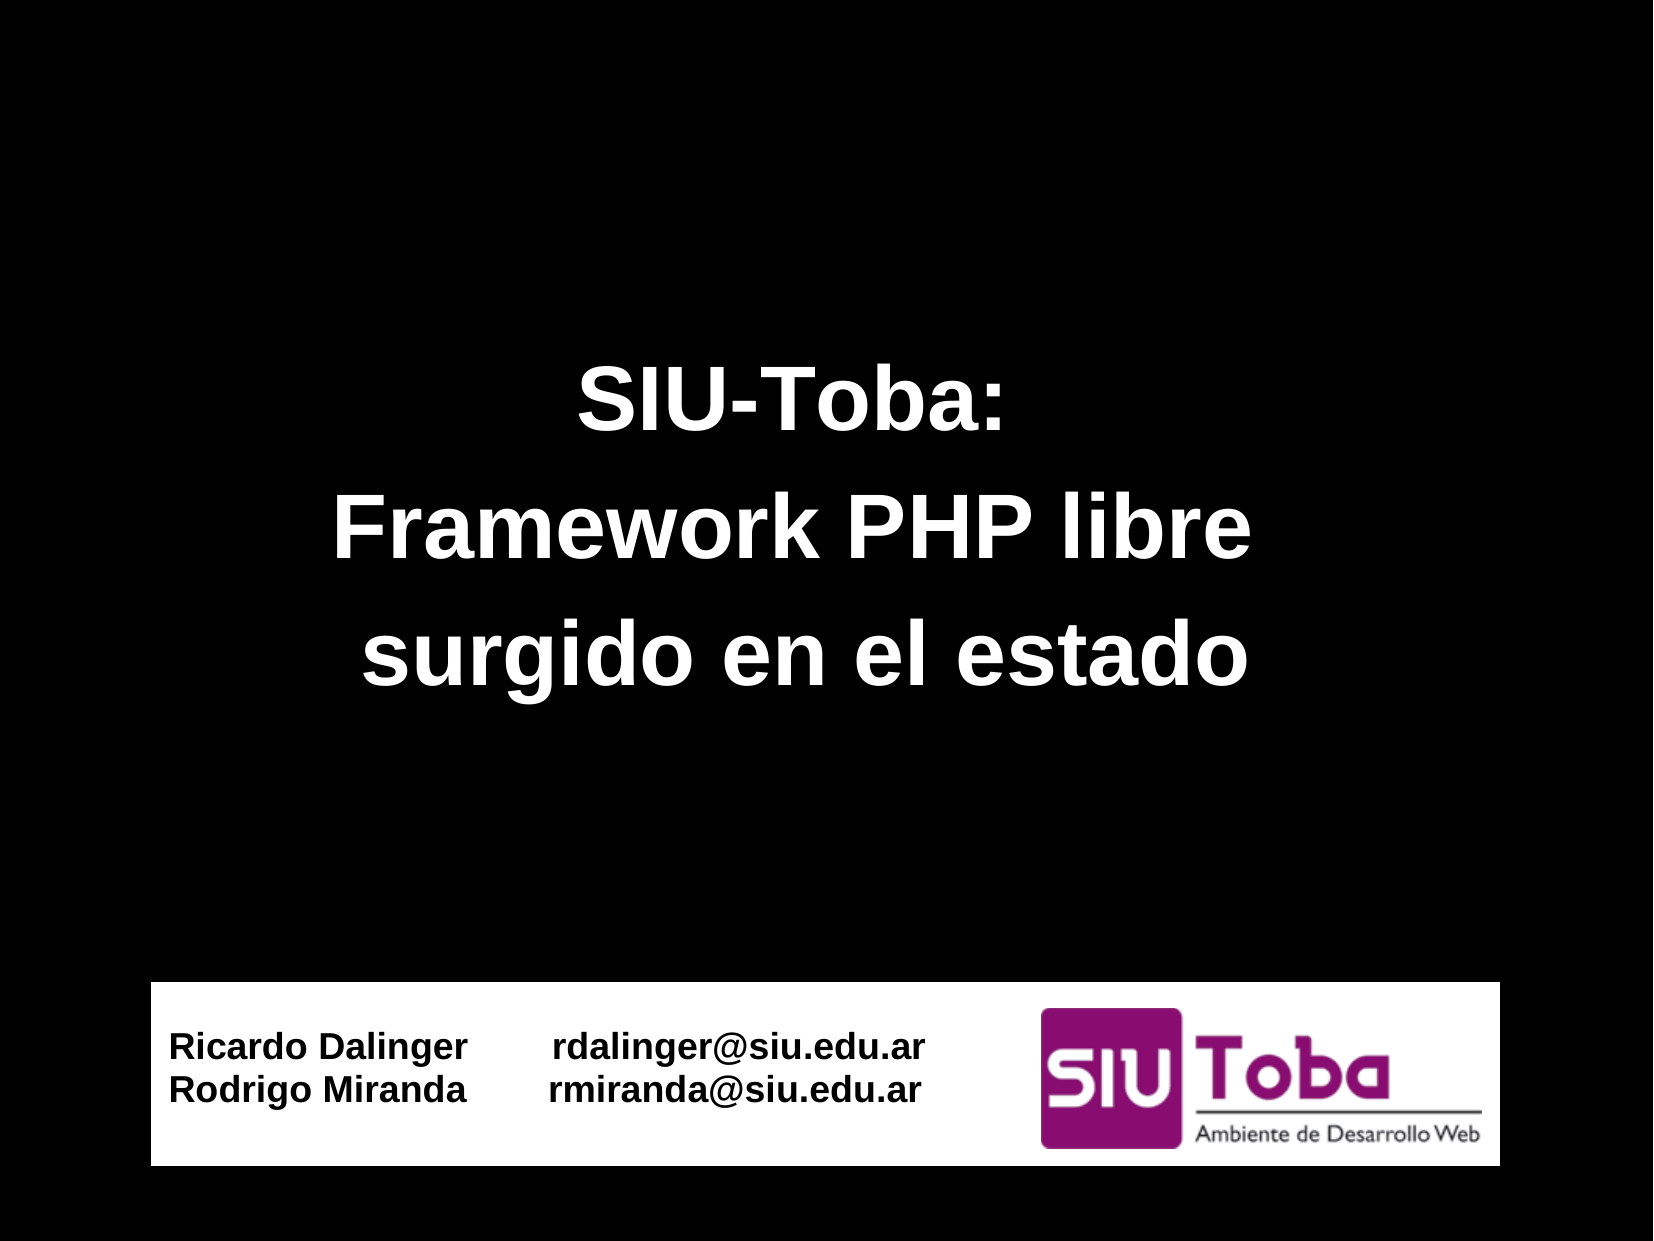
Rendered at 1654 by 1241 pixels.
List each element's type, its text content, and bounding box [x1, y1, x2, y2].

text_box SIU-Toba: Framework PHP libre surgido en el estado [112, 340, 1500, 713]
text_box [150, 981, 1501, 1167]
text_box Ricardo Dalinger rdalinger@siu.edu.ar Rodrigo Miranda rmiranda@siu.edu.ar [153, 1018, 942, 1160]
picture [1041, 1008, 1482, 1149]
